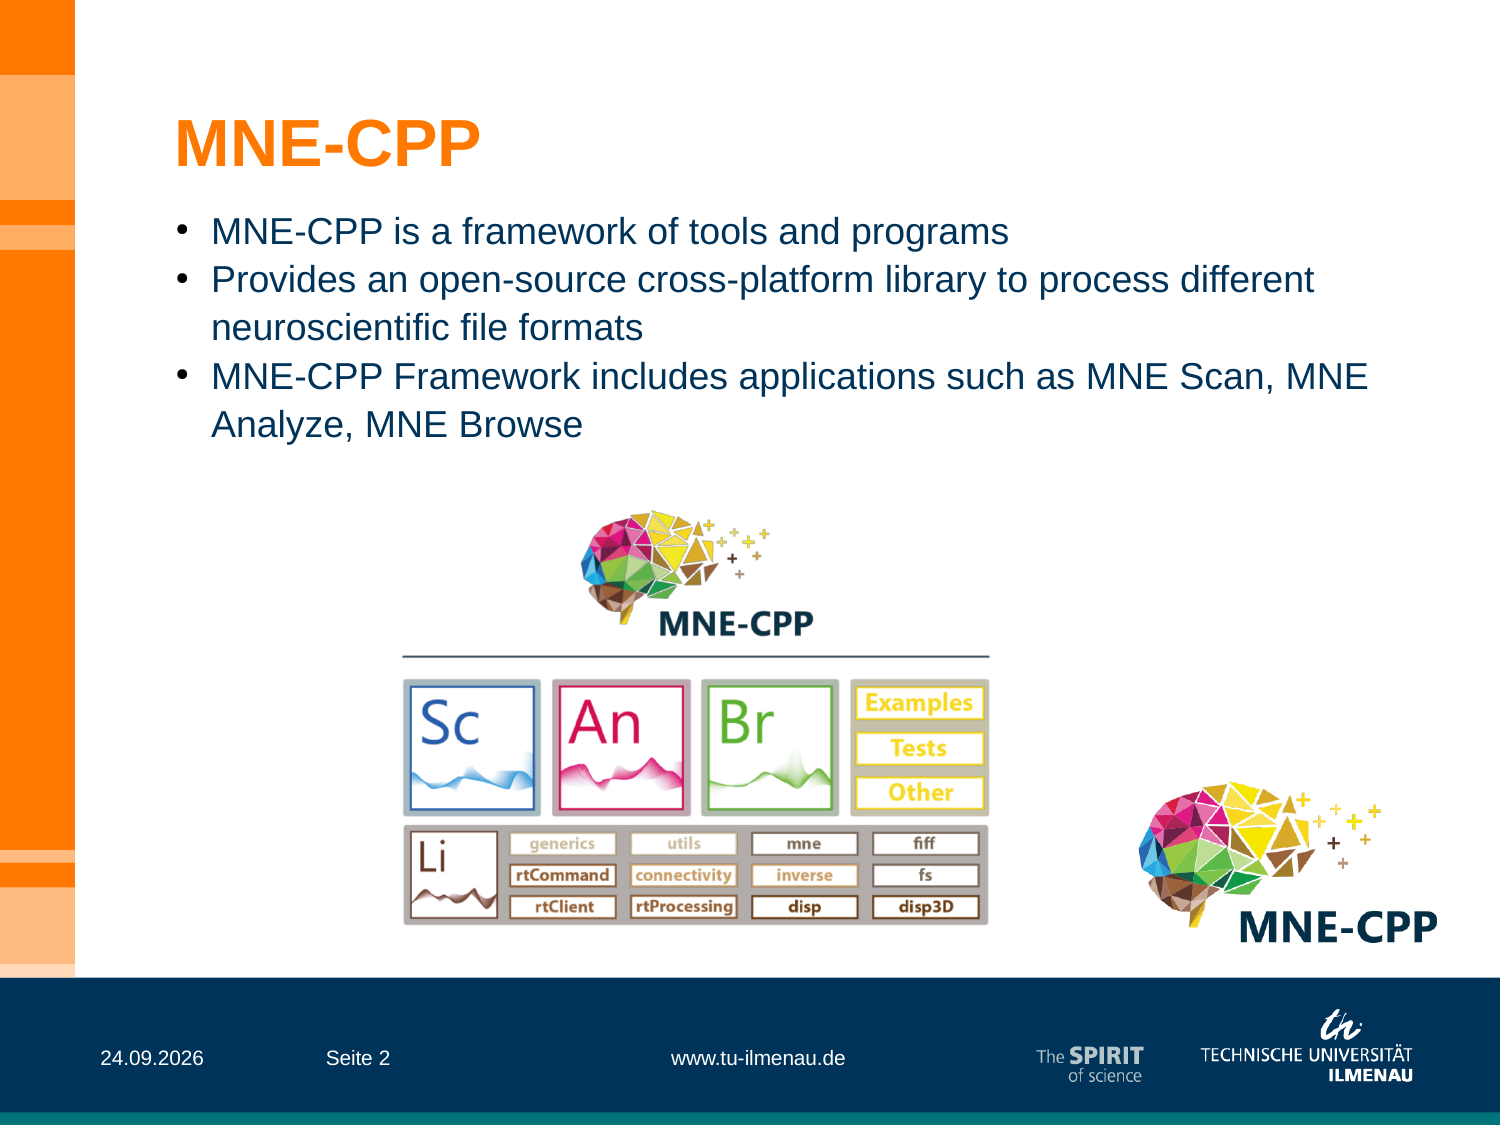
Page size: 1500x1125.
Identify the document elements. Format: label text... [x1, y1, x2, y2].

text_box MNE-CPP is a framework of tools and programs Provides an open-source cross-platform library to process different neuroscientific file formats MNE-CPP Framework includes applications such as MNE Scan, MNE Analyze, MNE Browse [160, 196, 1397, 544]
slide_number Seite <Foliennummer> [289, 1037, 427, 1088]
text_box MNE-CPP [174, 99, 1413, 188]
picture [365, 496, 1025, 945]
picture [1074, 755, 1500, 969]
picture [1033, 1040, 1147, 1085]
footer www.tu-ilmenau.de [644, 1037, 858, 1088]
slide_number 03.05.2017 [100, 1037, 276, 1088]
picture [1200, 1009, 1413, 1082]
